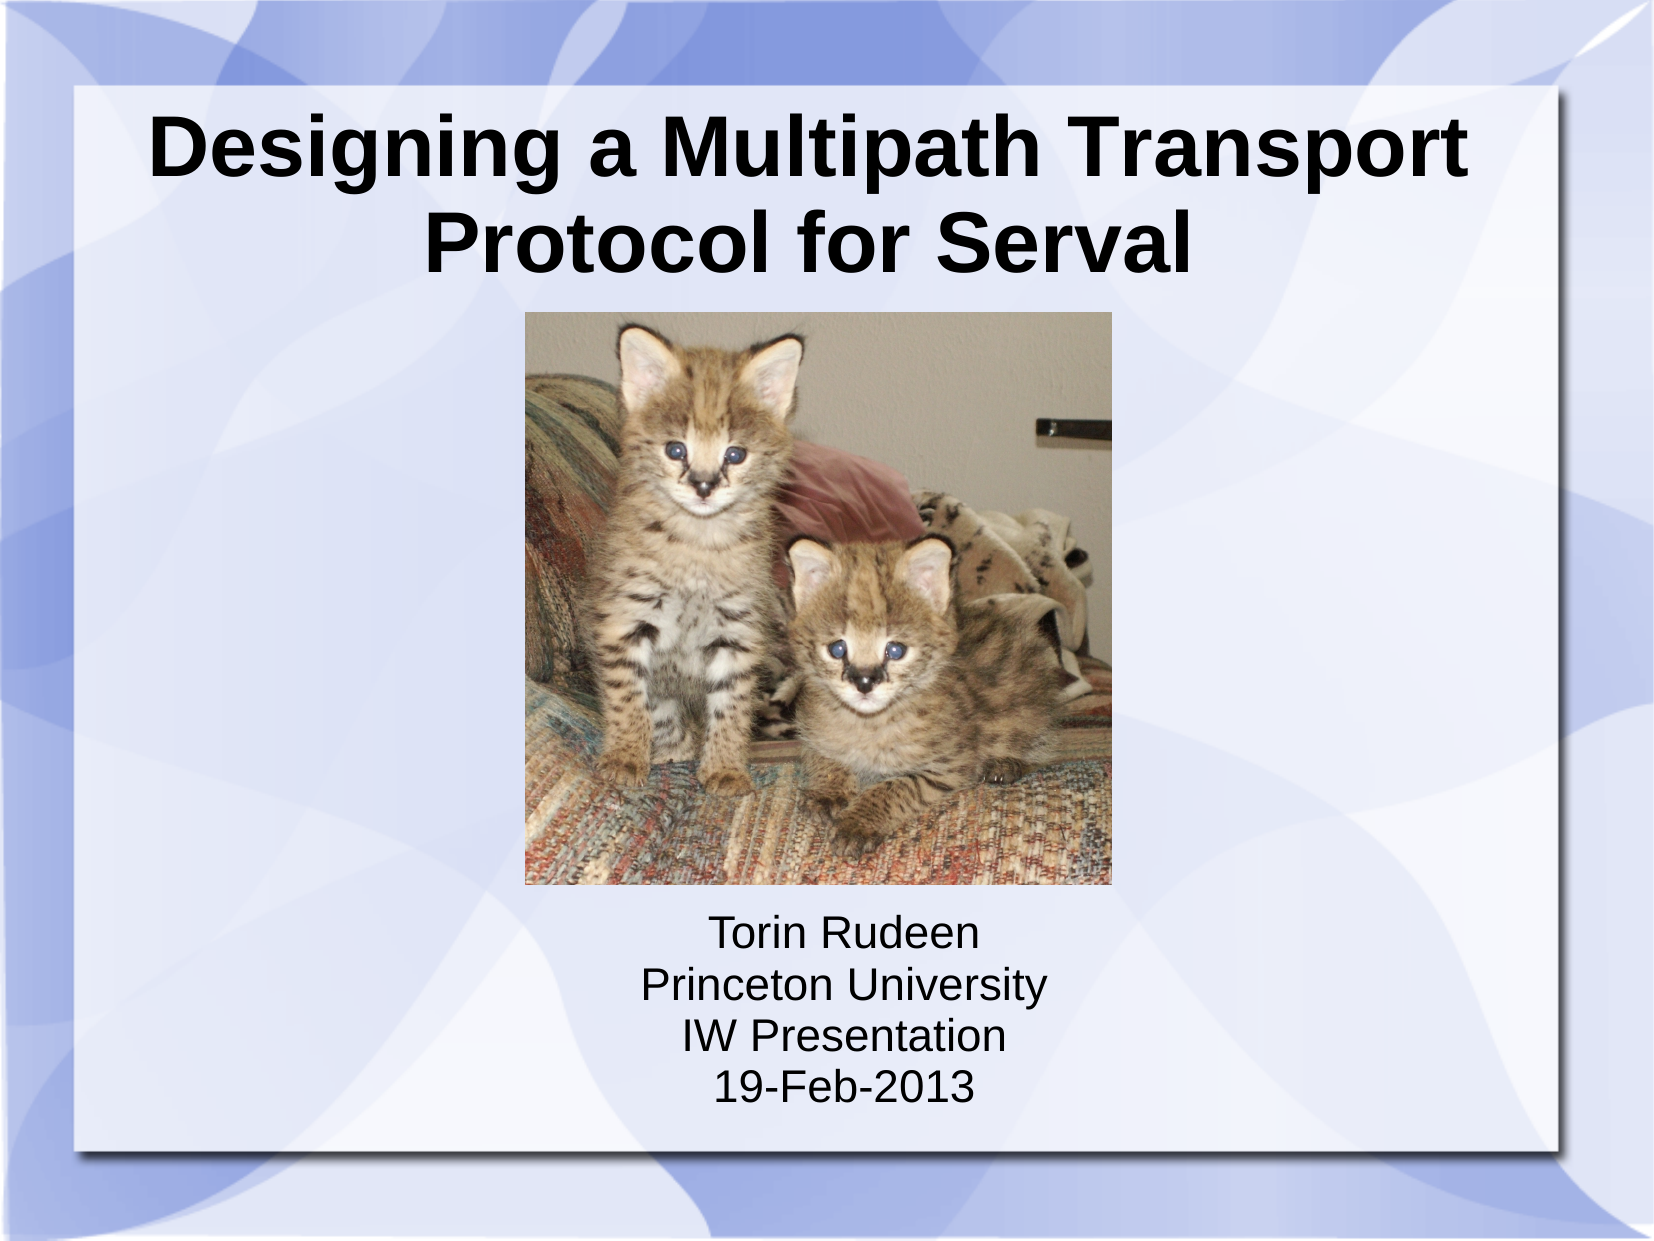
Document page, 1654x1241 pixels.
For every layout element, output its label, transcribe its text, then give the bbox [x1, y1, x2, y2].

title Designing a Multipath Transport Protocol for Serval [82, 90, 1536, 298]
text_box Torin Rudeen Princeton University IW Presentation 19-Feb-2013 [625, 900, 1064, 1120]
picture [0, 0, 1654, 1241]
